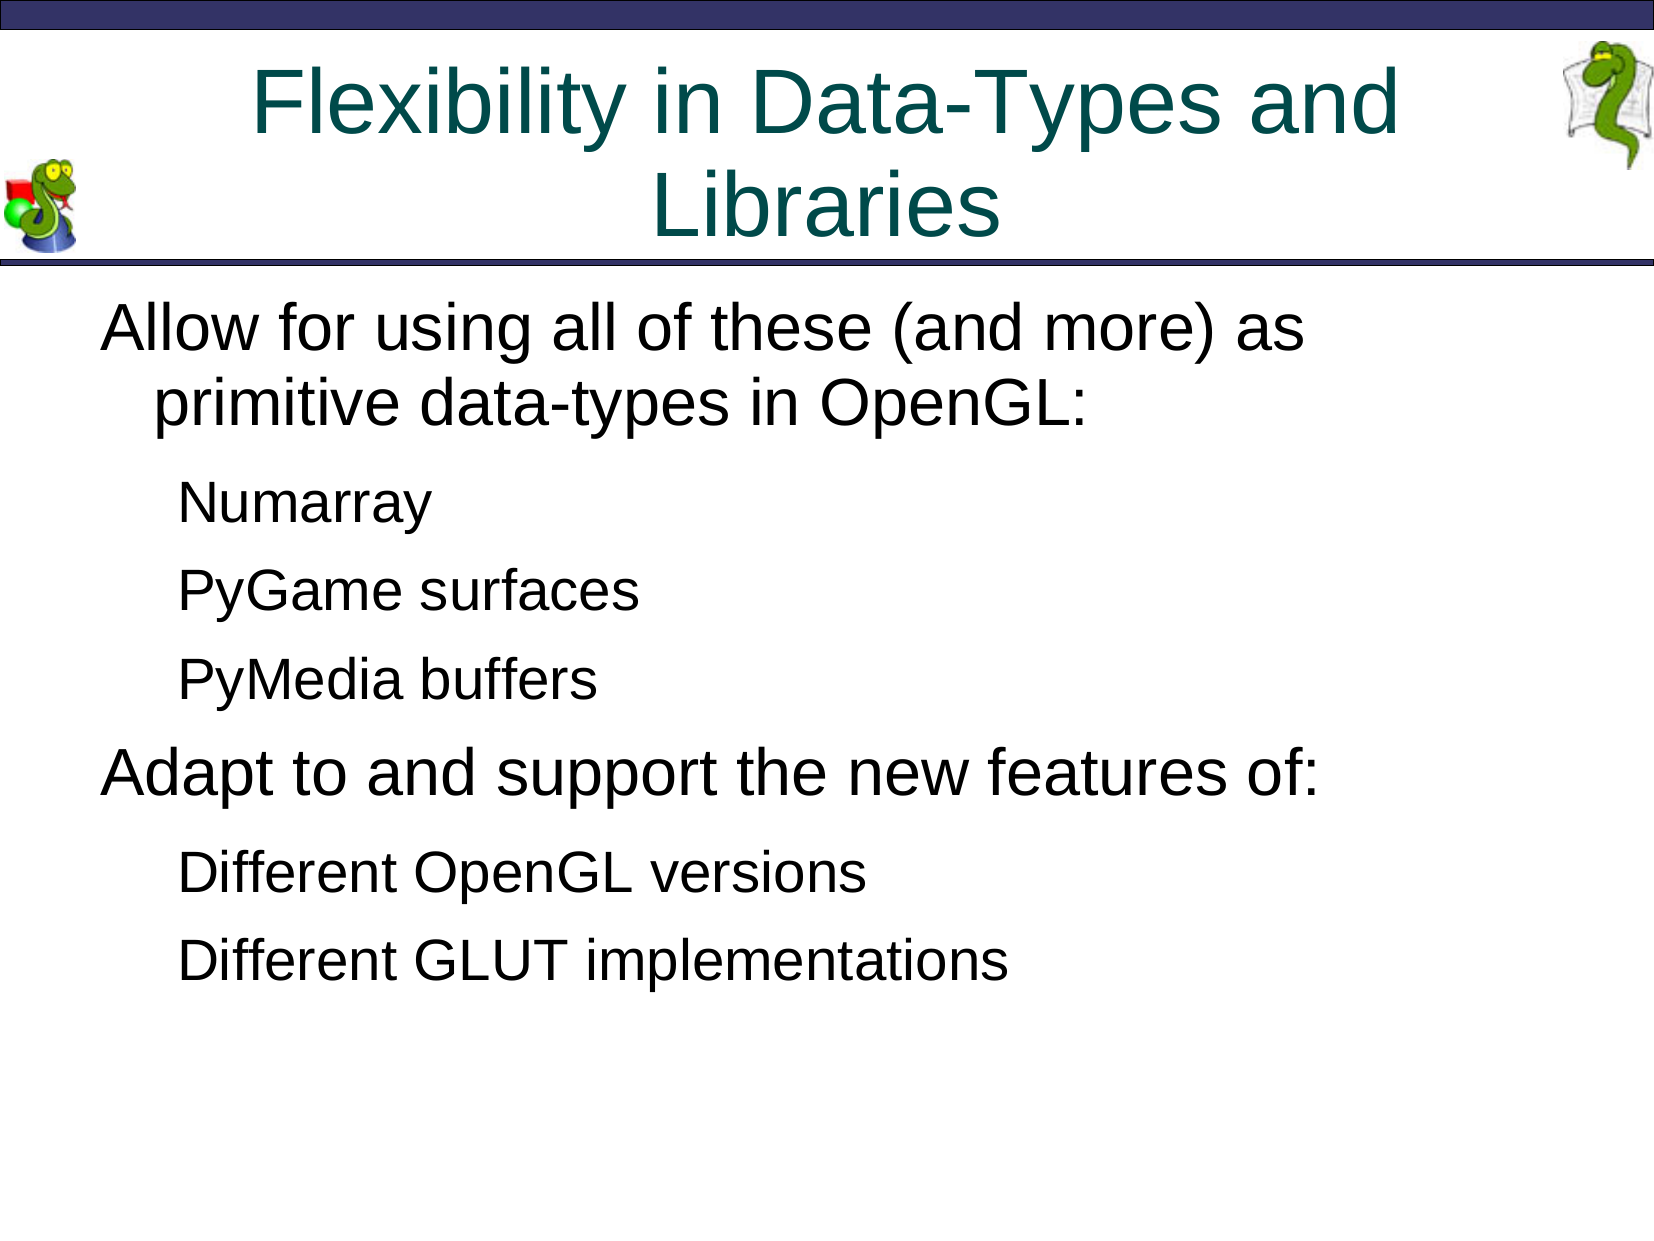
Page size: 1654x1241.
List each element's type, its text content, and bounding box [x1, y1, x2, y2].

picture [4, 159, 76, 253]
list Allow for using all of these (and more) as primitive data-types in OpenGL: Numarray PyGame surfaces PyMedia buffers Adapt to and support the new features of: Different OpenGL versions Different GLUT implementations [82, 290, 1571, 1109]
title Flexibility in Data-Types and Libraries [82, 49, 1571, 257]
picture [1563, 41, 1654, 170]
